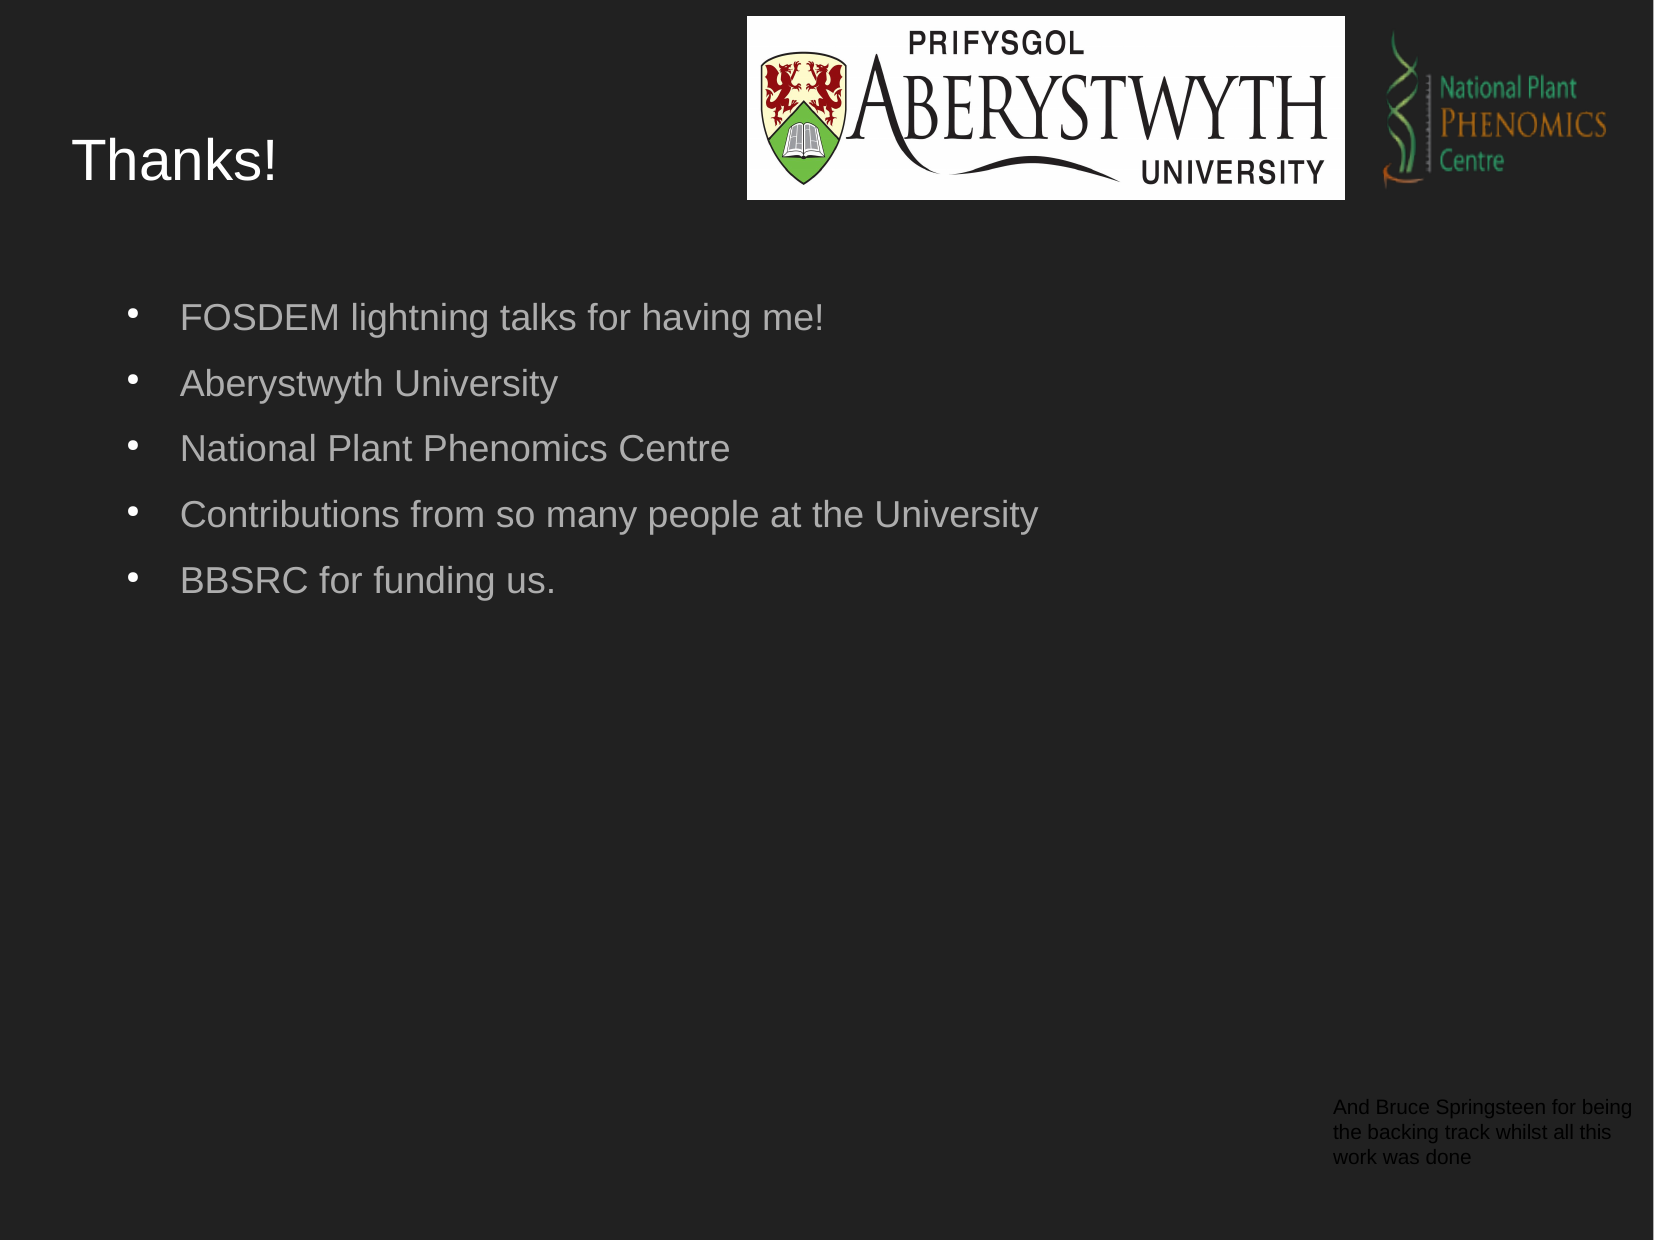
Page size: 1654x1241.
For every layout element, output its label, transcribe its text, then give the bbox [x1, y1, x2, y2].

text_box And Bruce Springsteen for being the backing track whilst all this work was done [1318, 1078, 1654, 1240]
list FOSDEM lightning talks for having me! Aberystwyth University National Plant Phenomics Centre Contributions from so many people at the University BBSRC for funding us. [56, 277, 1598, 1102]
title Thanks! [56, 107, 1598, 246]
picture [747, 16, 1345, 201]
picture [1377, 16, 1636, 201]
